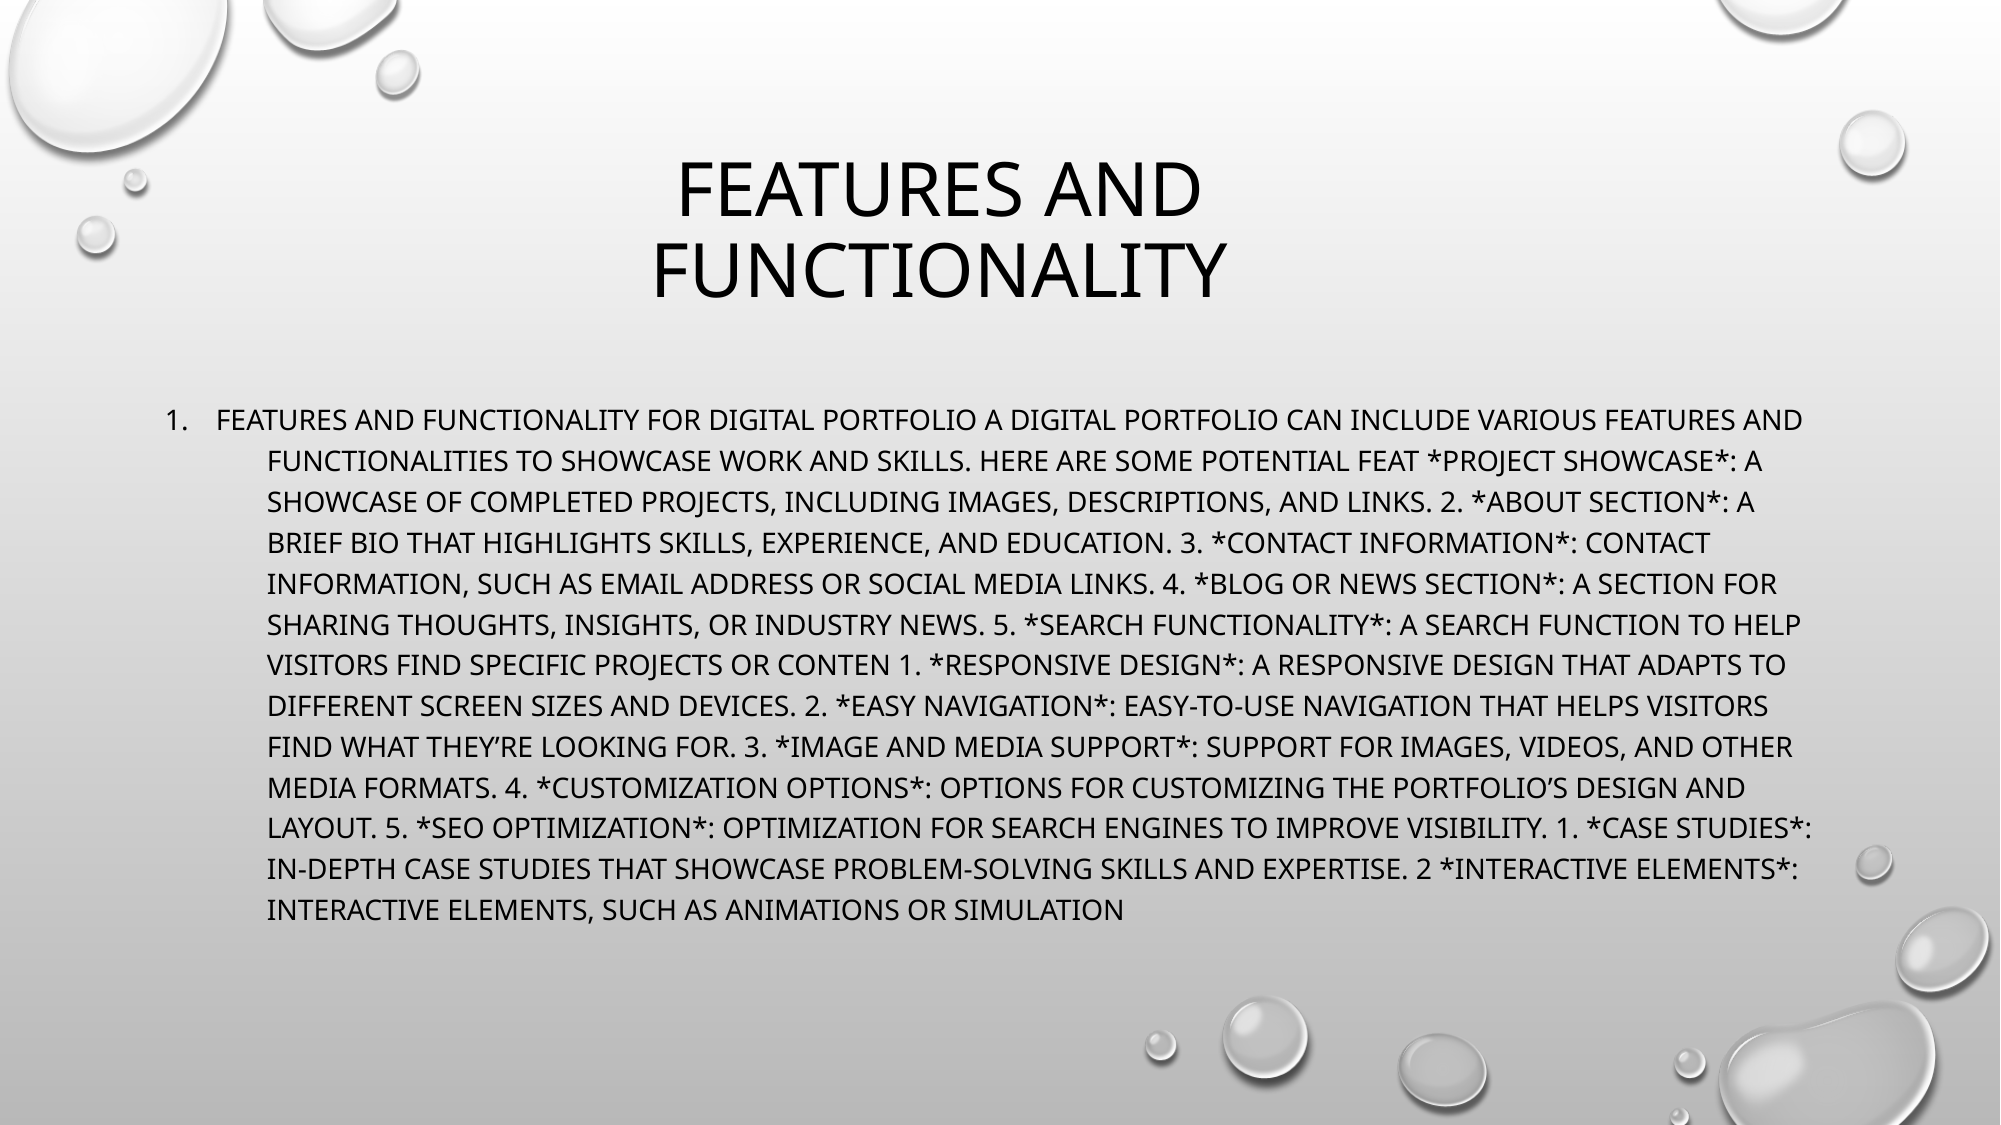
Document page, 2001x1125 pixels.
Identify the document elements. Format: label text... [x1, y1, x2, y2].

list Features and Functionality for Digital Portfolio A digital portfolio can include various features and functionalities to showcase work and skills. Here are some potential feat *Project Showcase*: A showcase of completed projects, including images, descriptions, and links. 2. *About Section*: A brief bio that highlights skills, experience, and education. 3. *Contact Information*: Contact information, such as email address or social media links. 4. *Blog or News Section*: A section for sharing thoughts, insights, or industry news. 5. *Search Functionality*: A search function to help visitors find specific projects or conten 1. *Responsive Design*: A responsive design that adapts to different screen sizes and devices. 2. *Easy Navigation*: Easy-to-use navigation that helps visitors find what they’re looking for. 3. *Image and Media Support*: Support for images, videos, and other media formats. 4. *Customization Options*: Options for customizing the portfolio’s design and layout. 5. *SEO Optimization*: Optimization for search engines to improve visibility. 1. *Case Studies*: In-depth case studies that showcase problem-solving skills and expertise. 2 *Interactive Elements*: Interactive elements, such as animations or simulation [149, 388, 1850, 950]
title Features and functionality [399, 97, 1480, 368]
